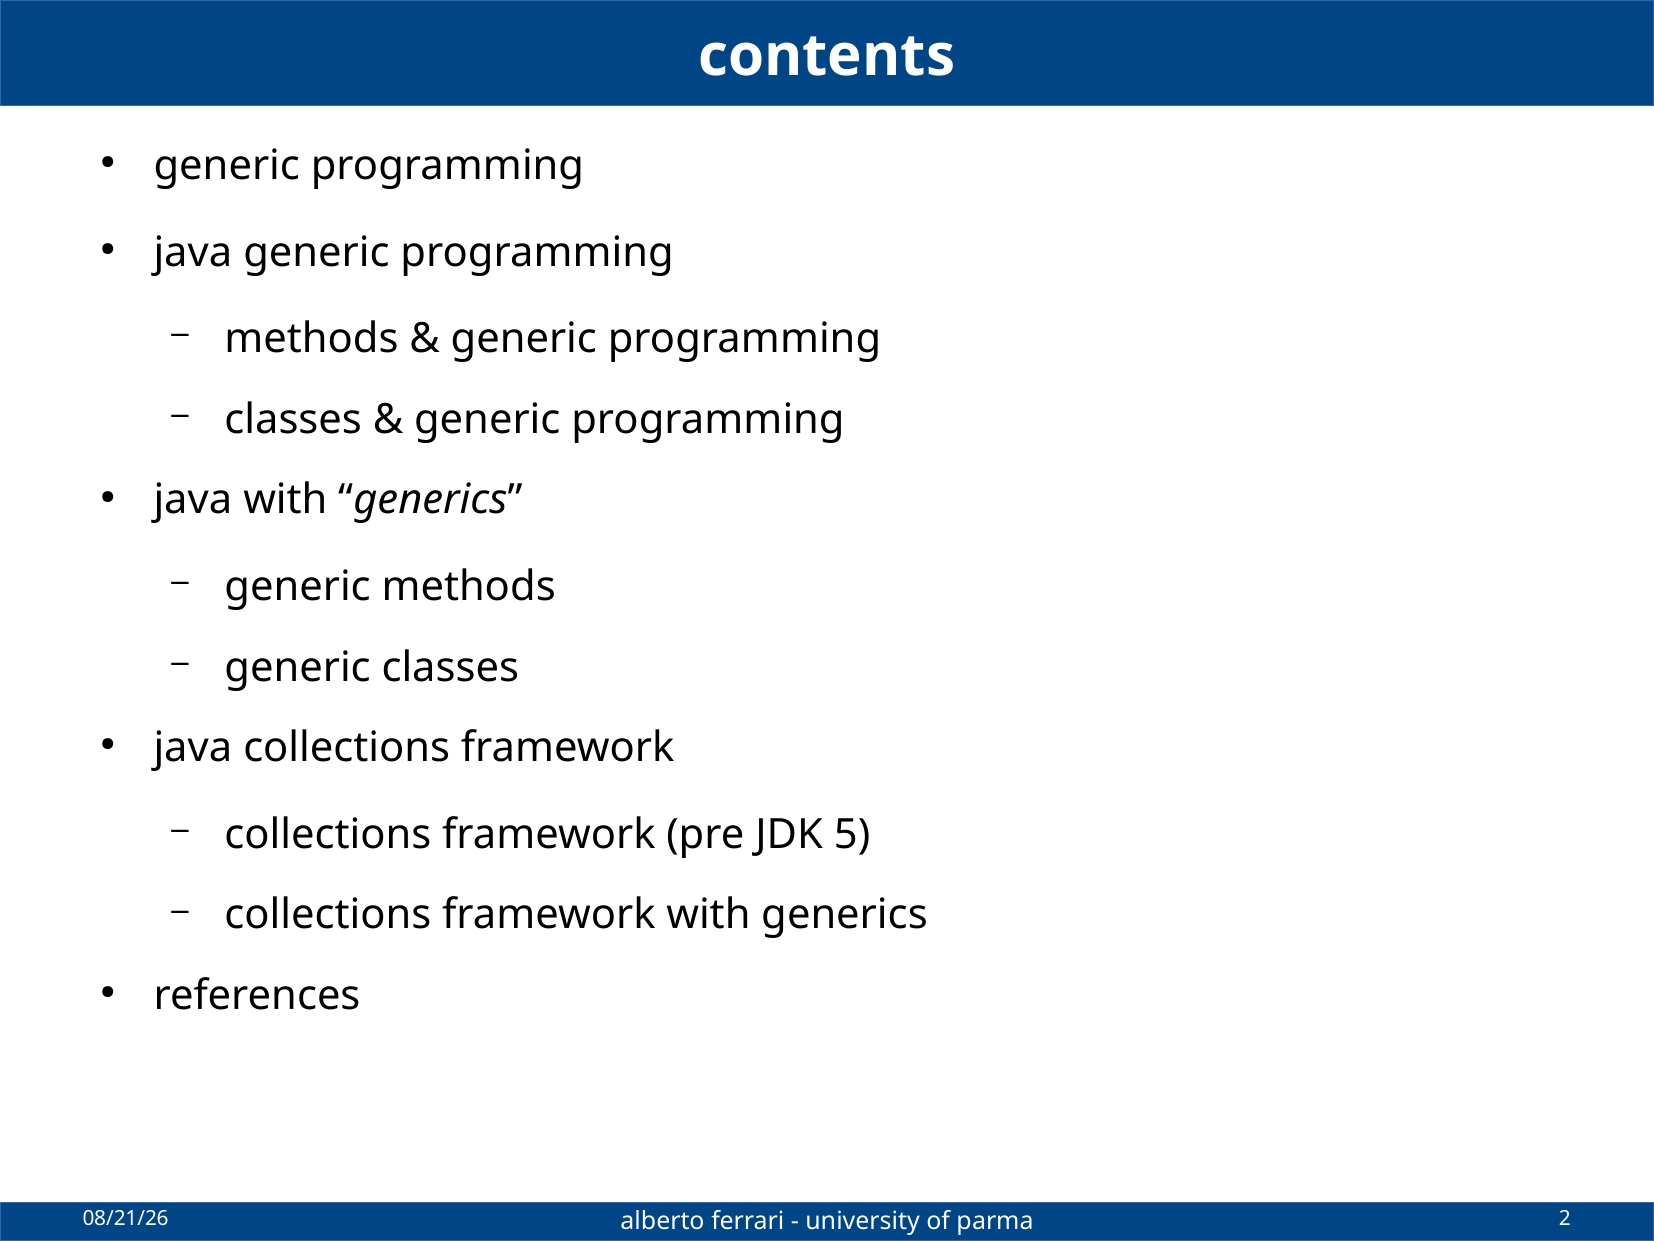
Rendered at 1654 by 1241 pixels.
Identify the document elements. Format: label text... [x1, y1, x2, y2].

list generic programming java generic programming methods & generic programming classes & generic programming java with “generics” generic methods generic classes java collections framework collections framework (pre JDK 5) collections framework with generics references [82, 135, 1571, 1171]
title contents [0, 0, 1654, 106]
